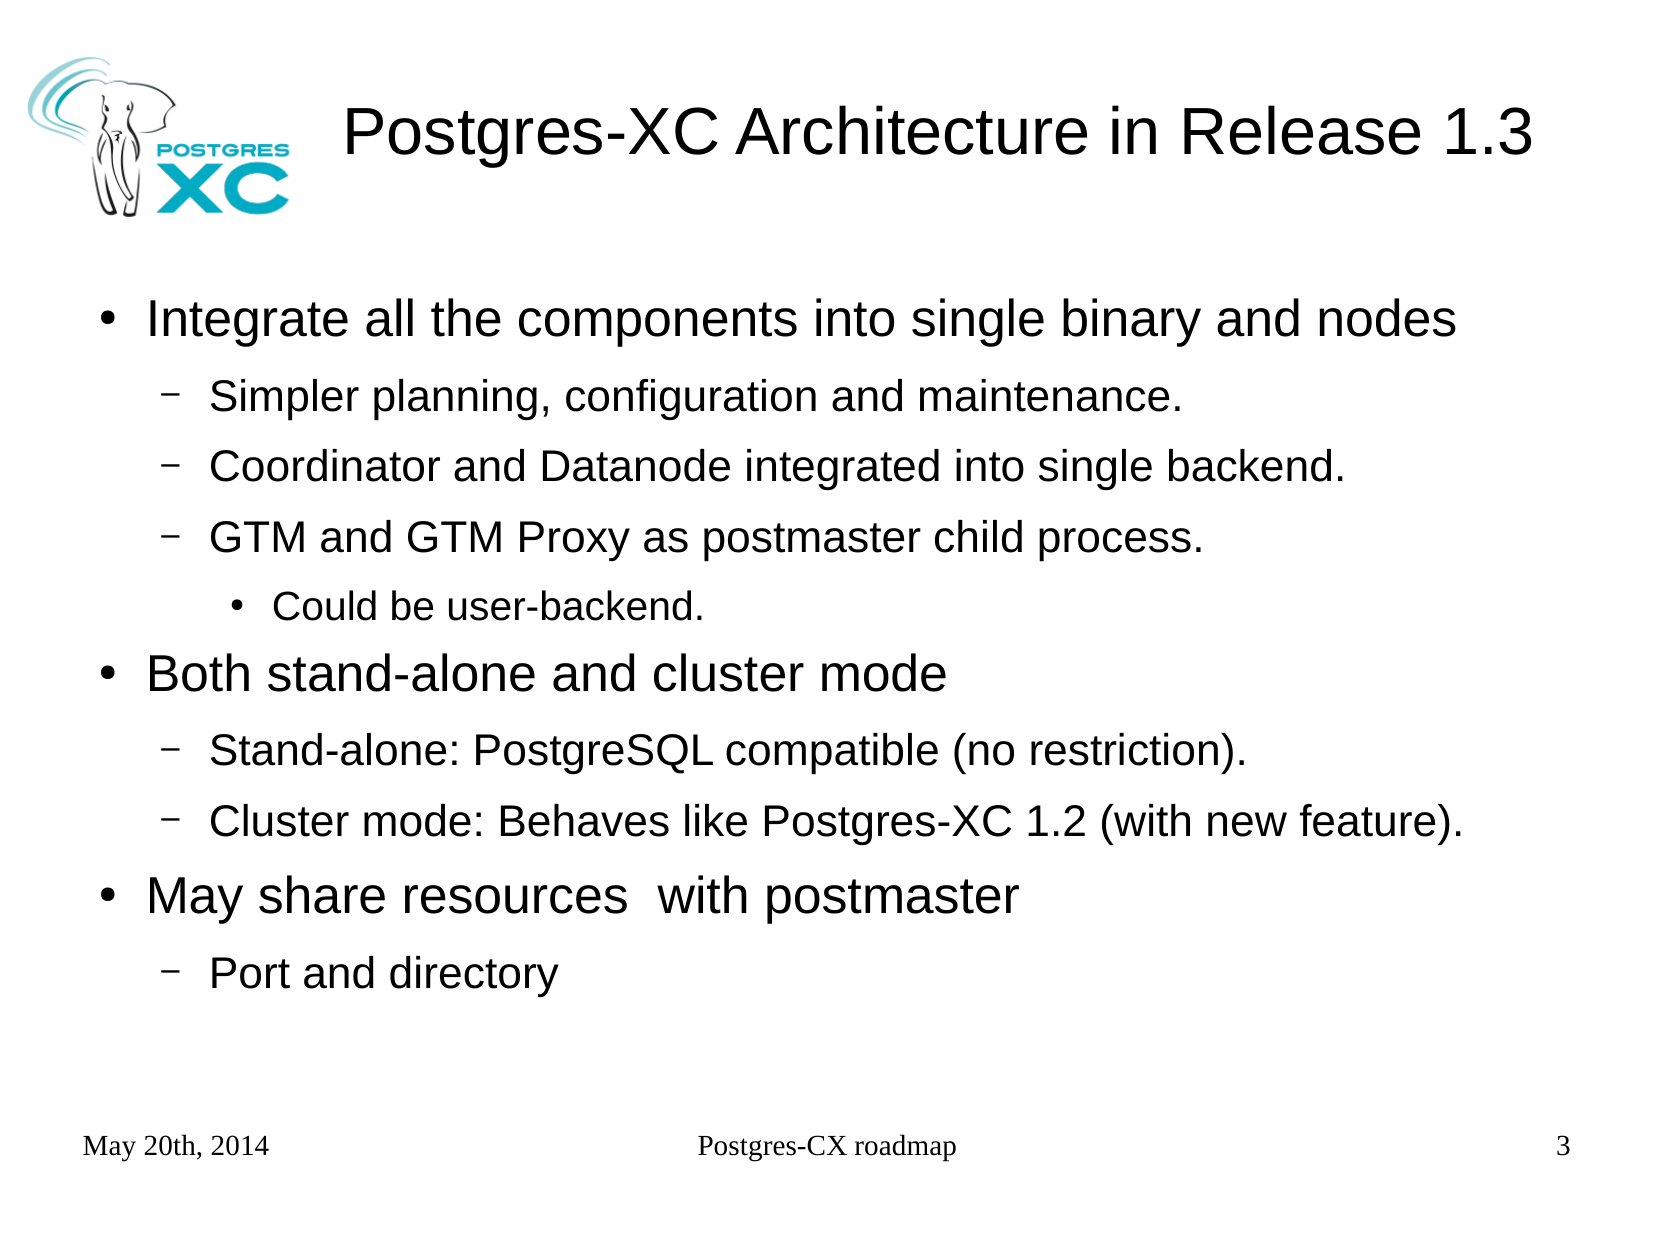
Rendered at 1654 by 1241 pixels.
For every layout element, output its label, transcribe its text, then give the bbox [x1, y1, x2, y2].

title Postgres-XC Architecture in Release 1.3 [307, 49, 1571, 213]
list Integrate all the components into single binary and nodes Simpler planning, configuration and maintenance. Coordinator and Datanode integrated into single backend. GTM and GTM Proxy as postmaster child process. Could be user-backend. Both stand-alone and cluster mode Stand-alone: PostgreSQL compatible (no restriction). Cluster mode: Behaves like Postgres-XC 1.2 (with new feature). May share resources with postmaster Port and directory [82, 290, 1571, 1010]
picture [23, 52, 301, 225]
